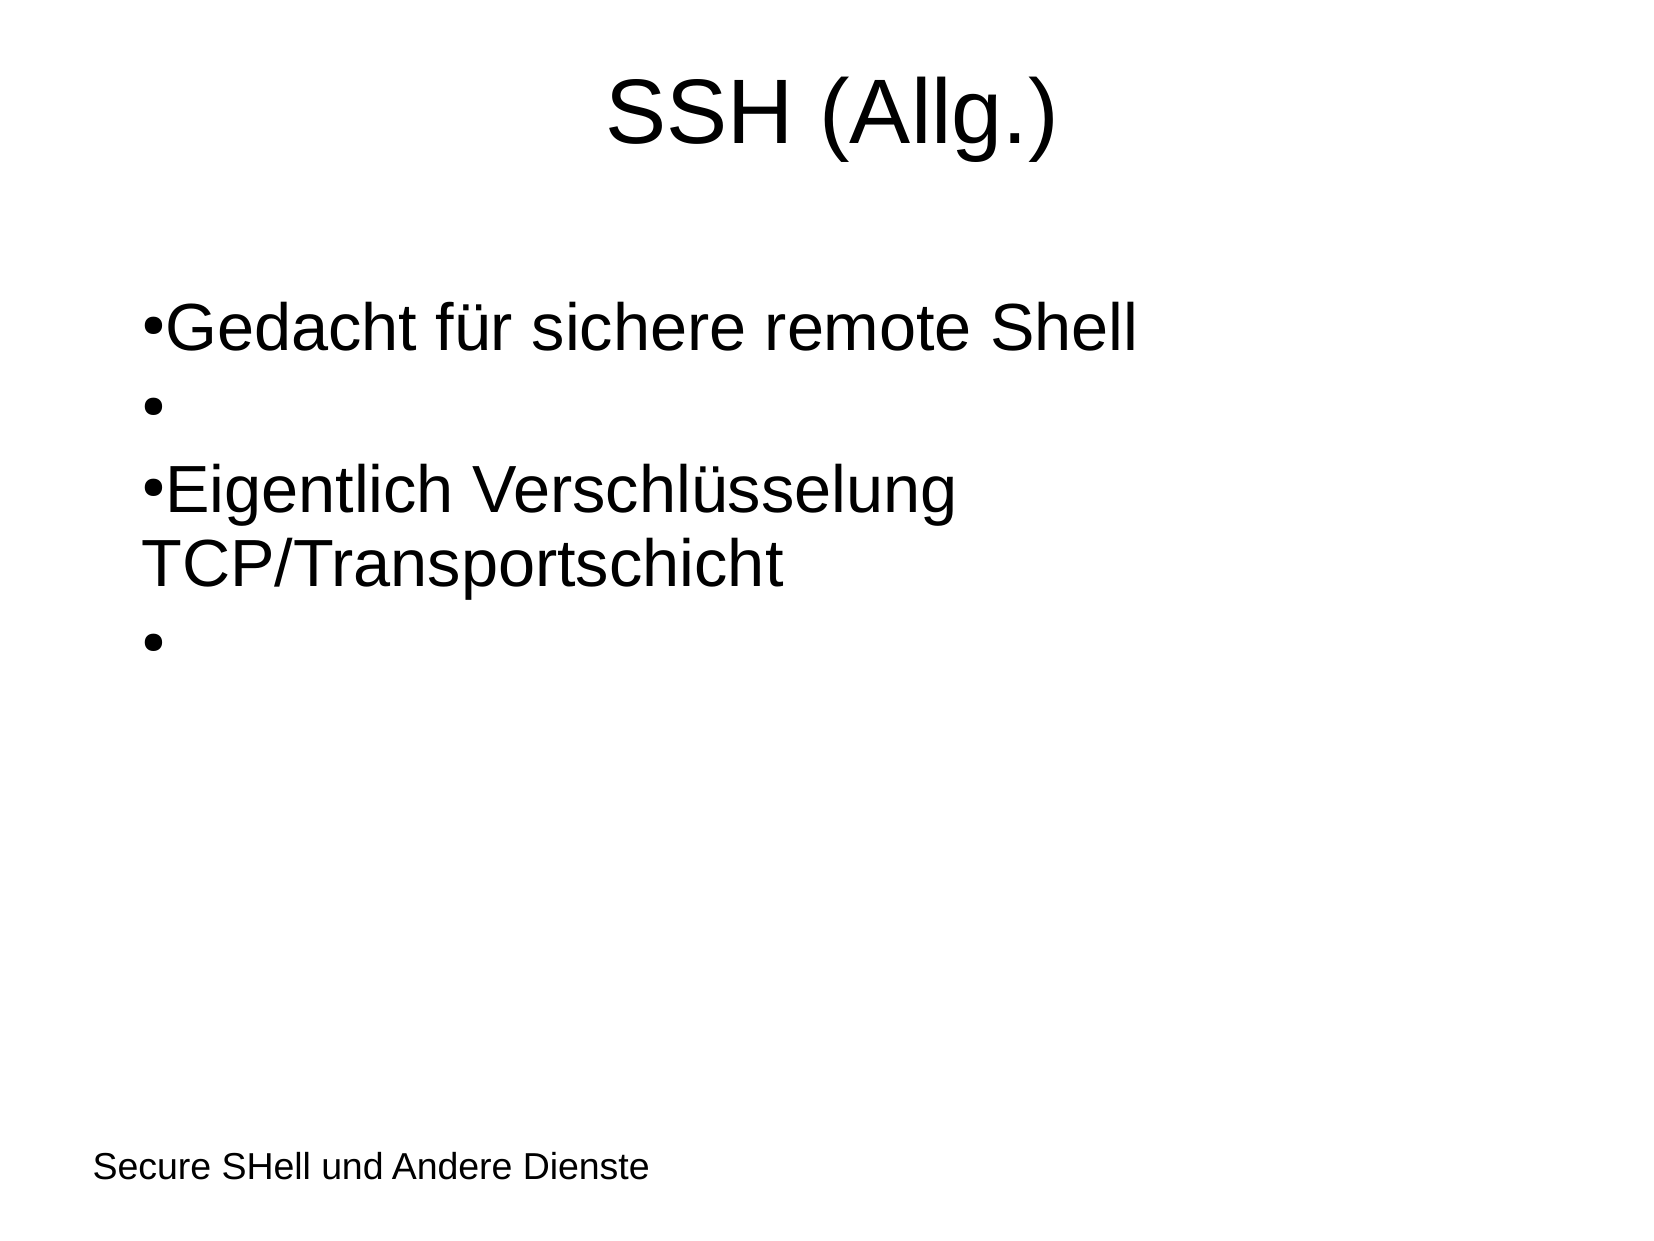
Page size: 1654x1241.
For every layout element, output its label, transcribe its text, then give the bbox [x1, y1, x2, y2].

title SSH (Allg.) [141, 35, 1524, 189]
list Gedacht für sichere remote Shell Eigentlich Verschlüsselung TCP/Transportschicht [82, 290, 1538, 1010]
text_box Secure SHell und Andere Dienste [77, 1137, 756, 1237]
